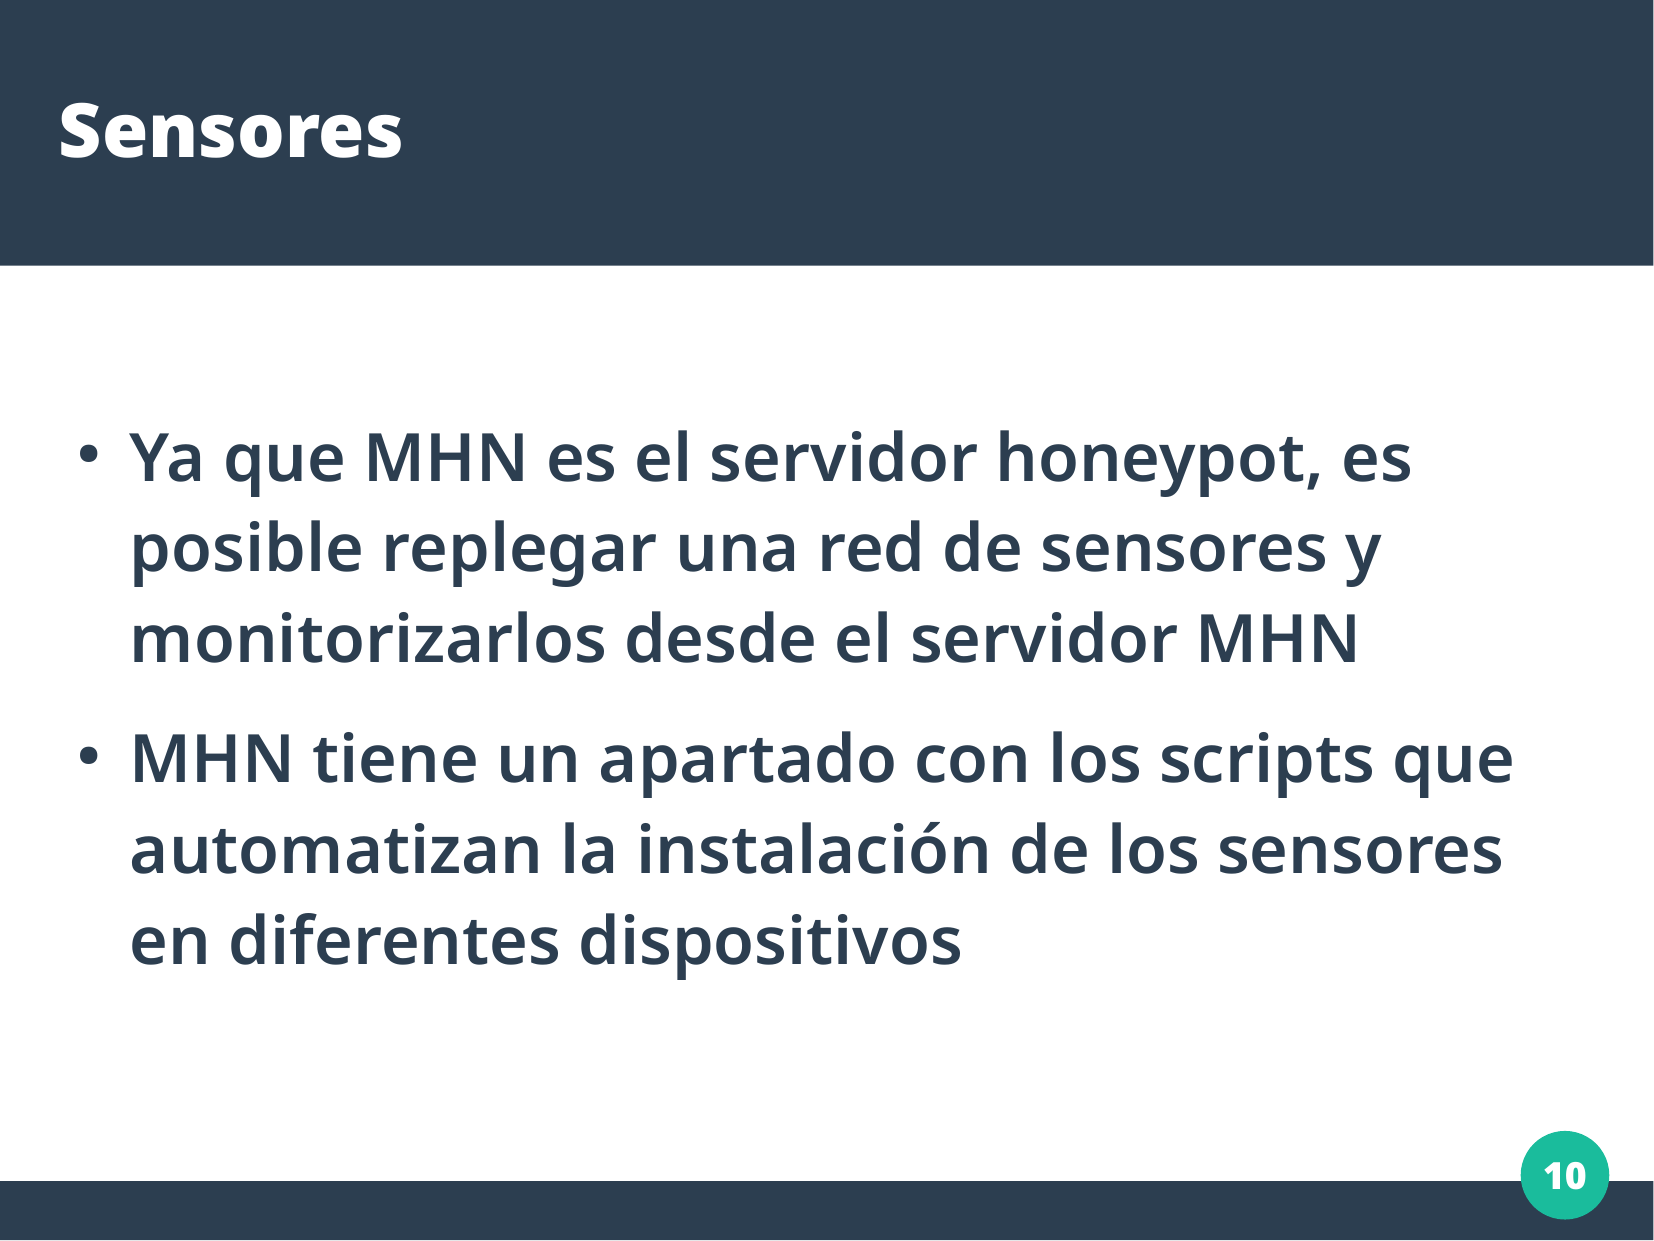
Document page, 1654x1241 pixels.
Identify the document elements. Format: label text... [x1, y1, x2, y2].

list Ya que MHN es el servidor honeypot, es posible replegar una red de sensores y monitorizarlos desde el servidor MHN MHN tiene un apartado con los scripts que automatizan la instalación de los sensores en diferentes dispositivos [59, 409, 1595, 1237]
title Sensores [59, 49, 1595, 207]
